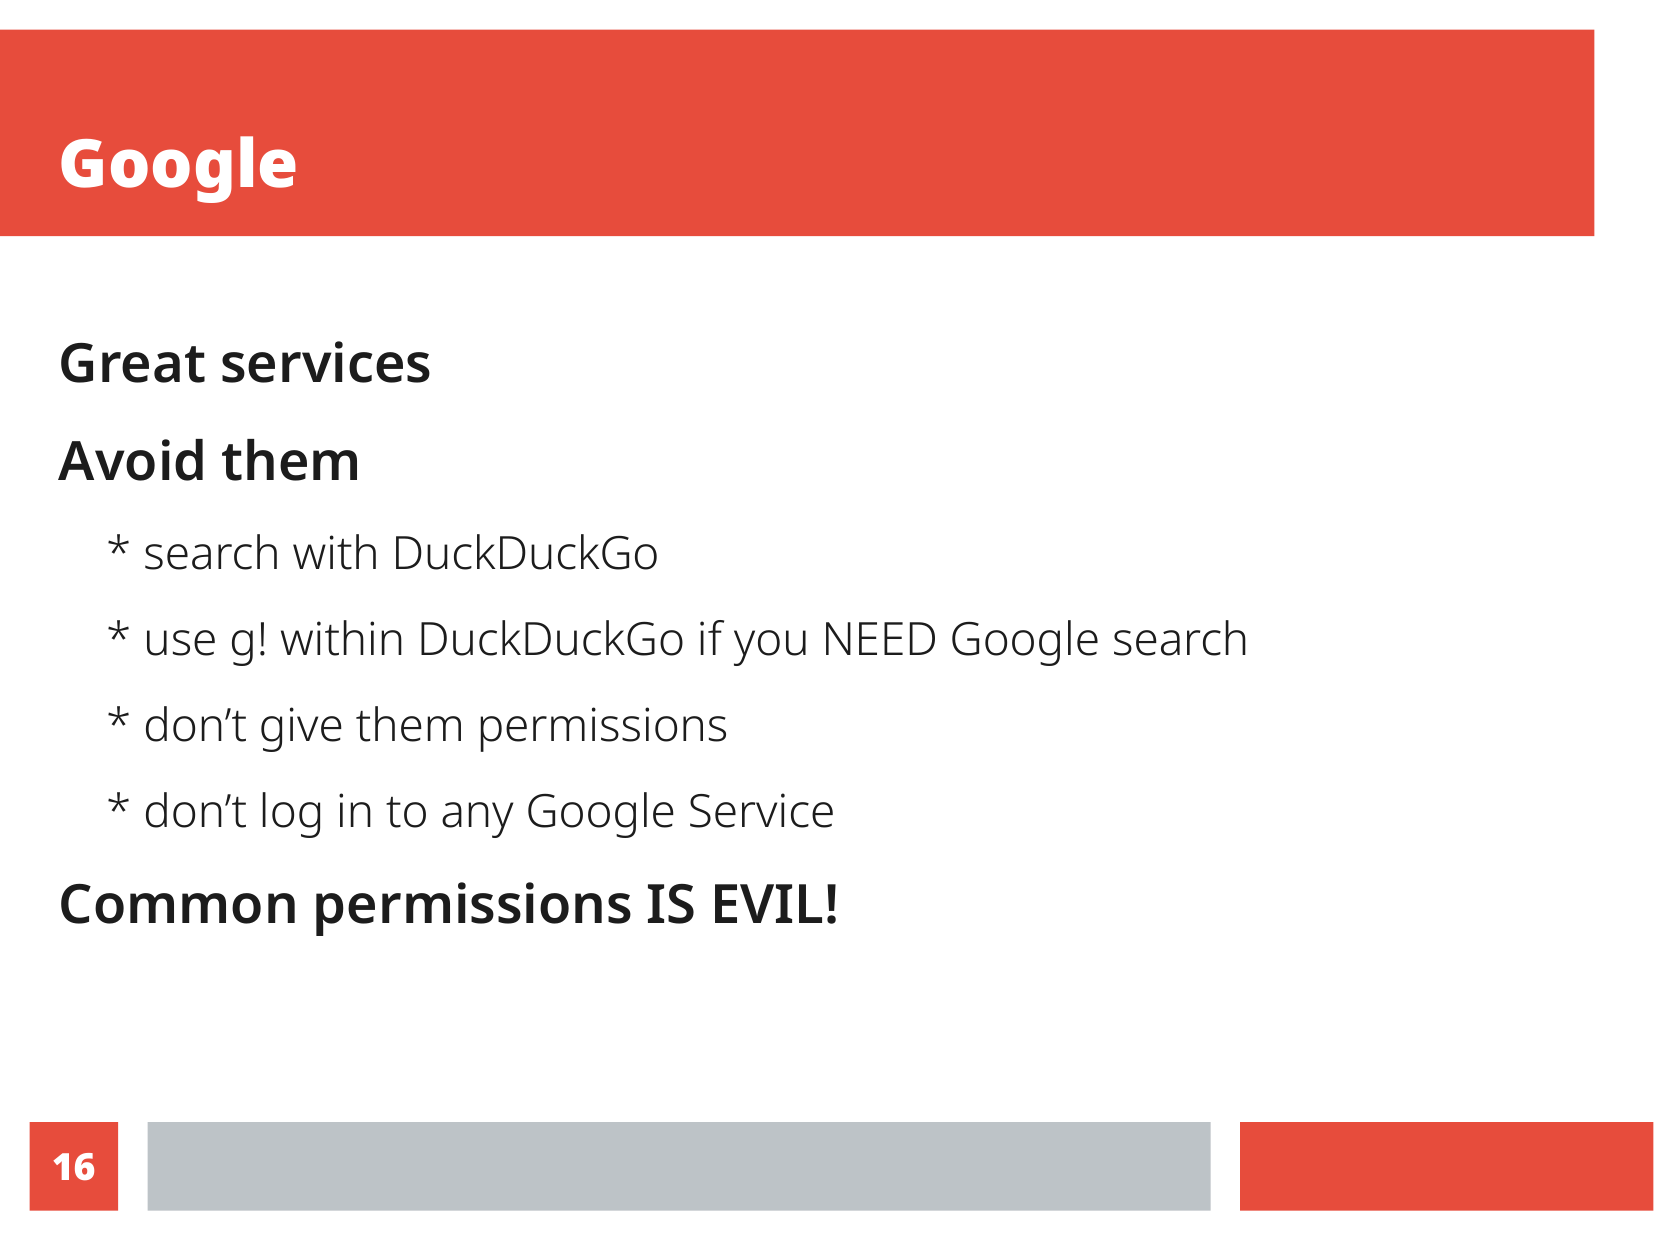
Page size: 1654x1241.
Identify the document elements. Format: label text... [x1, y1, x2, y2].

title Google [59, 59, 1595, 207]
list Great services Avoid them * search with DuckDuckGo * use g! within DuckDuckGo if you NEED Google search * don’t give them permissions * don’t log in to any Google Service Common permissions IS EVIL! [59, 324, 1565, 1093]
